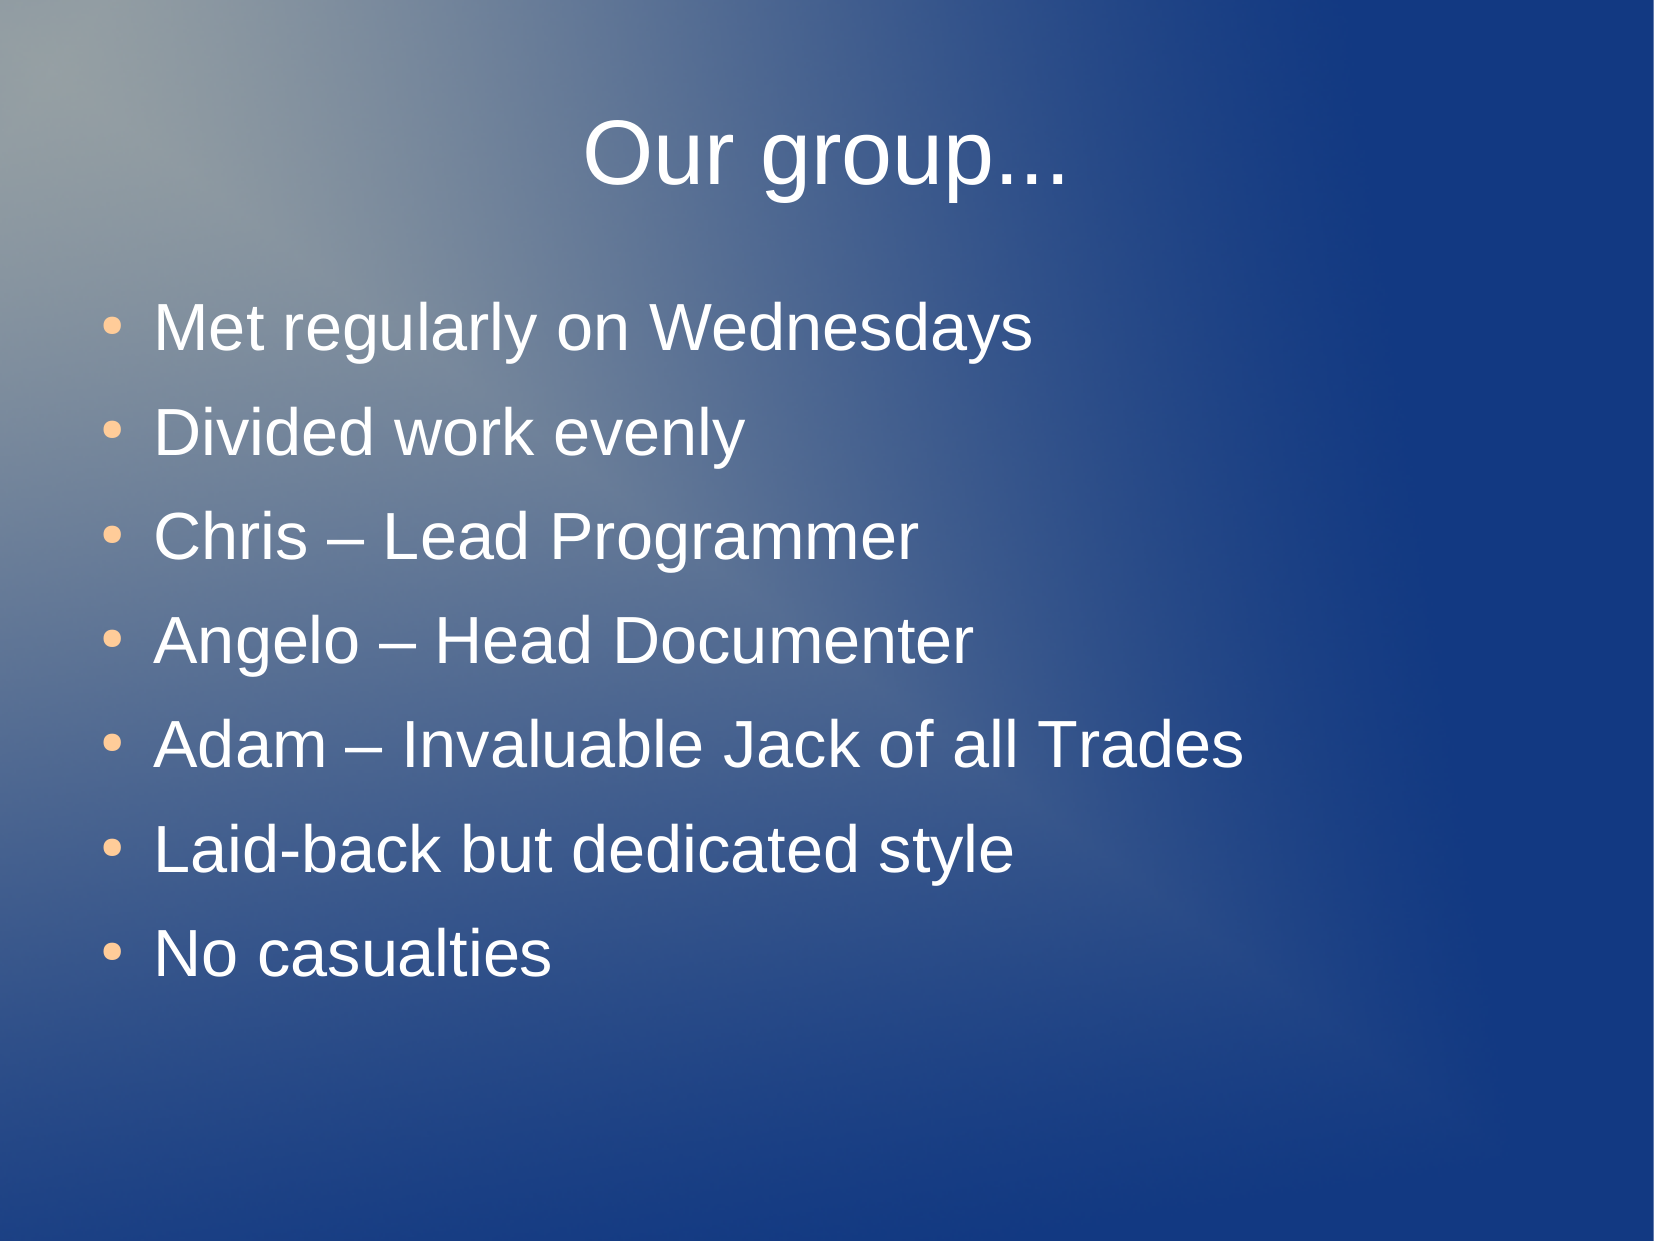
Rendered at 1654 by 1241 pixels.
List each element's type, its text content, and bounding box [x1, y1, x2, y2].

title Our group... [82, 56, 1571, 250]
picture [0, 0, 1654, 1241]
list Met regularly on Wednesdays Divided work evenly Chris – Lead Programmer Angelo – Head Documenter Adam – Invaluable Jack of all Trades Laid-back but dedicated style No casualties [82, 290, 1571, 1094]
